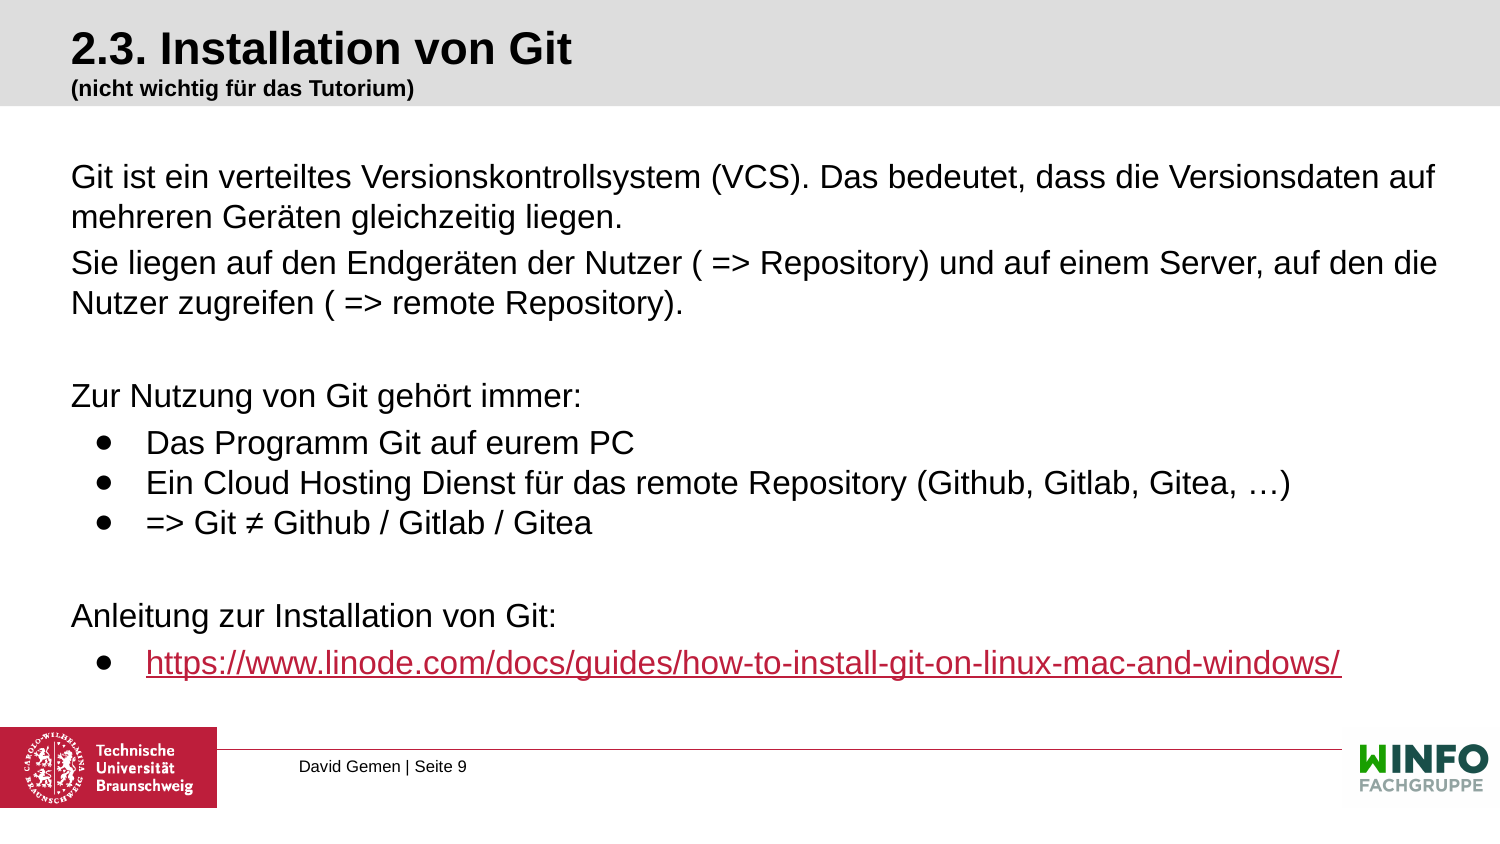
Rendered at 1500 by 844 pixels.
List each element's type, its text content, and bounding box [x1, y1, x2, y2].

list Git ist ein verteiltes Versionskontrollsystem (VCS). Das bedeutet, dass die Versionsdaten auf mehreren Geräten gleichzeitig liegen. Sie liegen auf den Endgeräten der Nutzer ( => Repository) und auf einem Server, auf den die Nutzer zugreifen ( => remote Repository). Zur Nutzung von Git gehört immer: Das Programm Git auf eurem PC Ein Cloud Hosting Dienst für das remote Repository (Github, Gitlab, Gitea, …) => Git ≠ Github / Gitlab / Gitea Anleitung zur Installation von Git: https://www.linode.com/docs/guides/how-to-install-git-on-linux-mac-and-windows/ [70, 155, 1445, 709]
picture [1342, 727, 1500, 808]
picture [0, 727, 217, 808]
title 2.3. Installation von Git (nicht wichtig für das Tutorium) [70, 13, 1445, 101]
